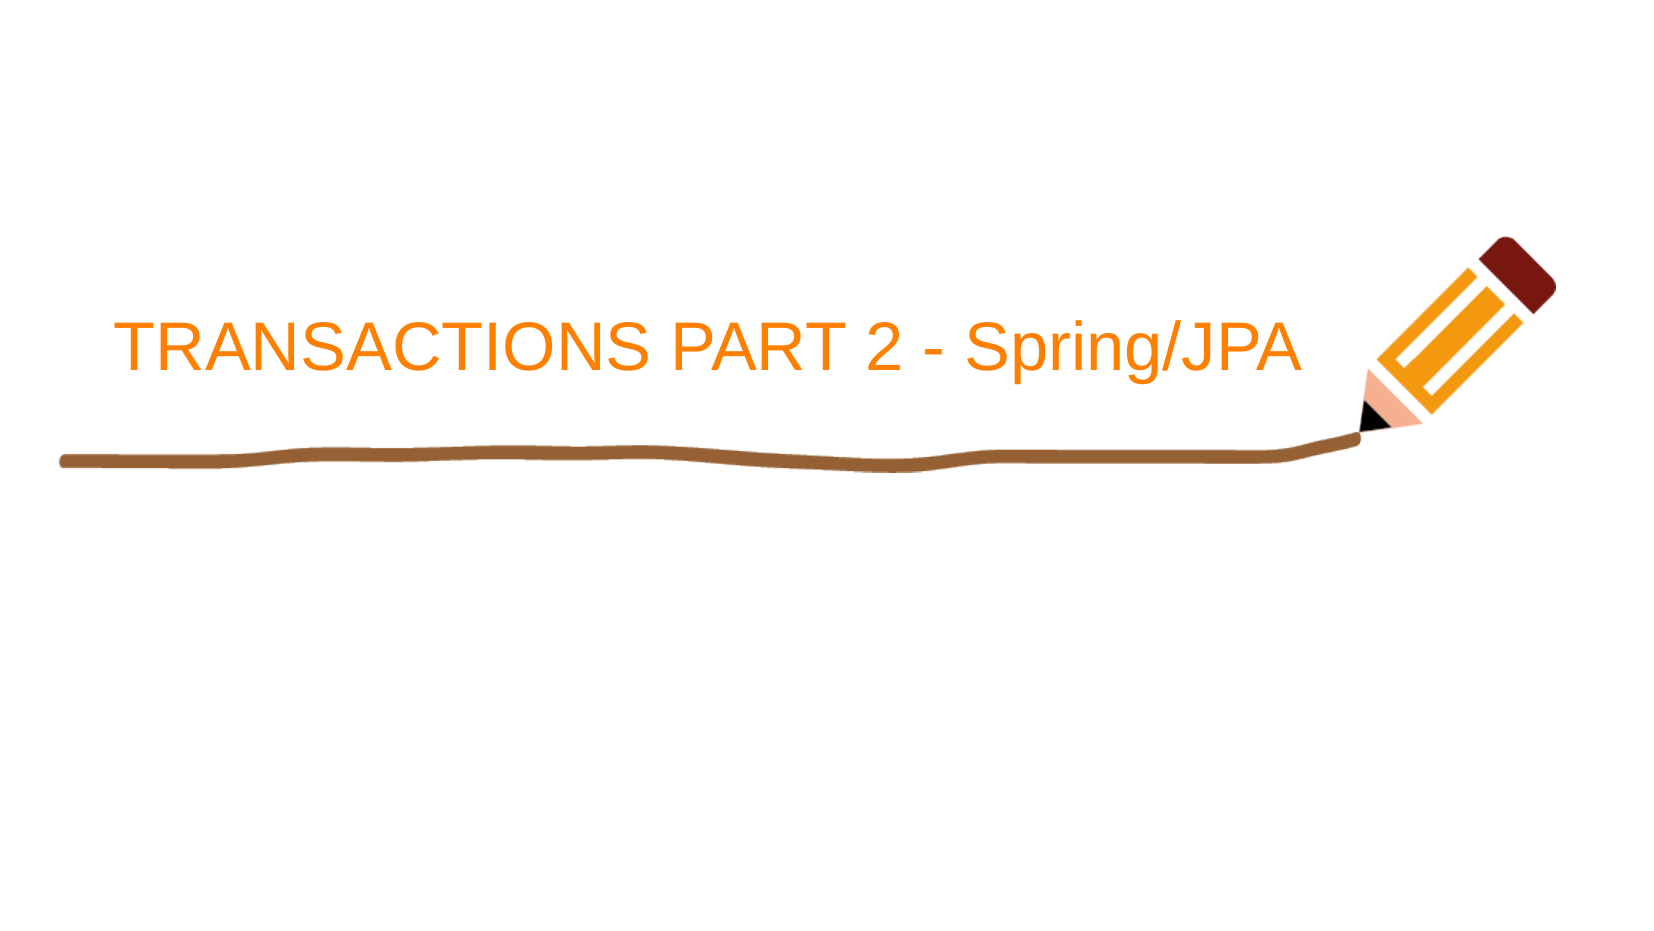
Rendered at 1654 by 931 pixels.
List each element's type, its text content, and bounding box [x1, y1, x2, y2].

picture [59, 236, 1556, 473]
title TRANSACTIONS PART 2 - Spring/JPA [88, 265, 1329, 429]
